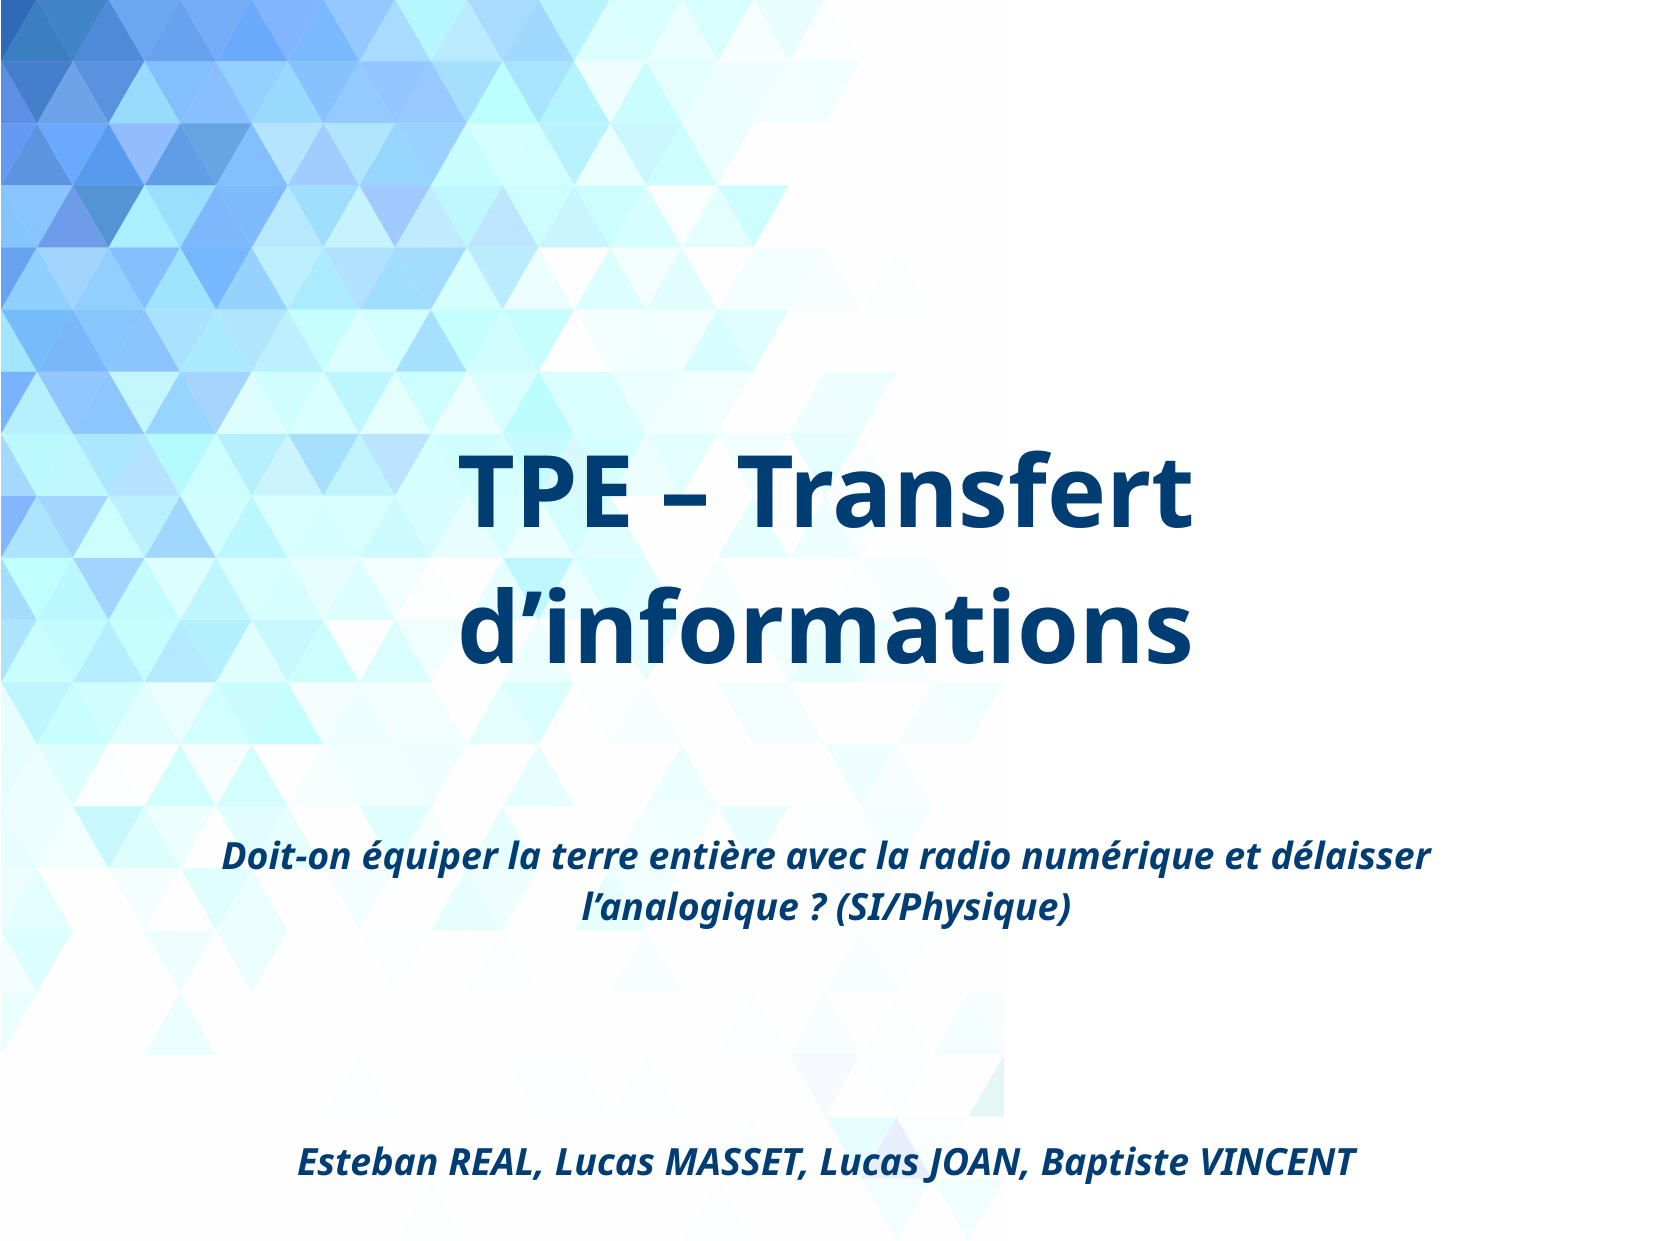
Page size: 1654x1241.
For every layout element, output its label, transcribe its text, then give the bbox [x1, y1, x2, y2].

text_box TPE – Transfert d’informations Doit-on équiper la terre entière avec la radio numérique et délaisser l’analogique ? (SI/Physique) Esteban REAL, Lucas MASSET, Lucas JOAN, Baptiste VINCENT [88, 413, 1565, 975]
picture [1, 0, 1004, 1241]
